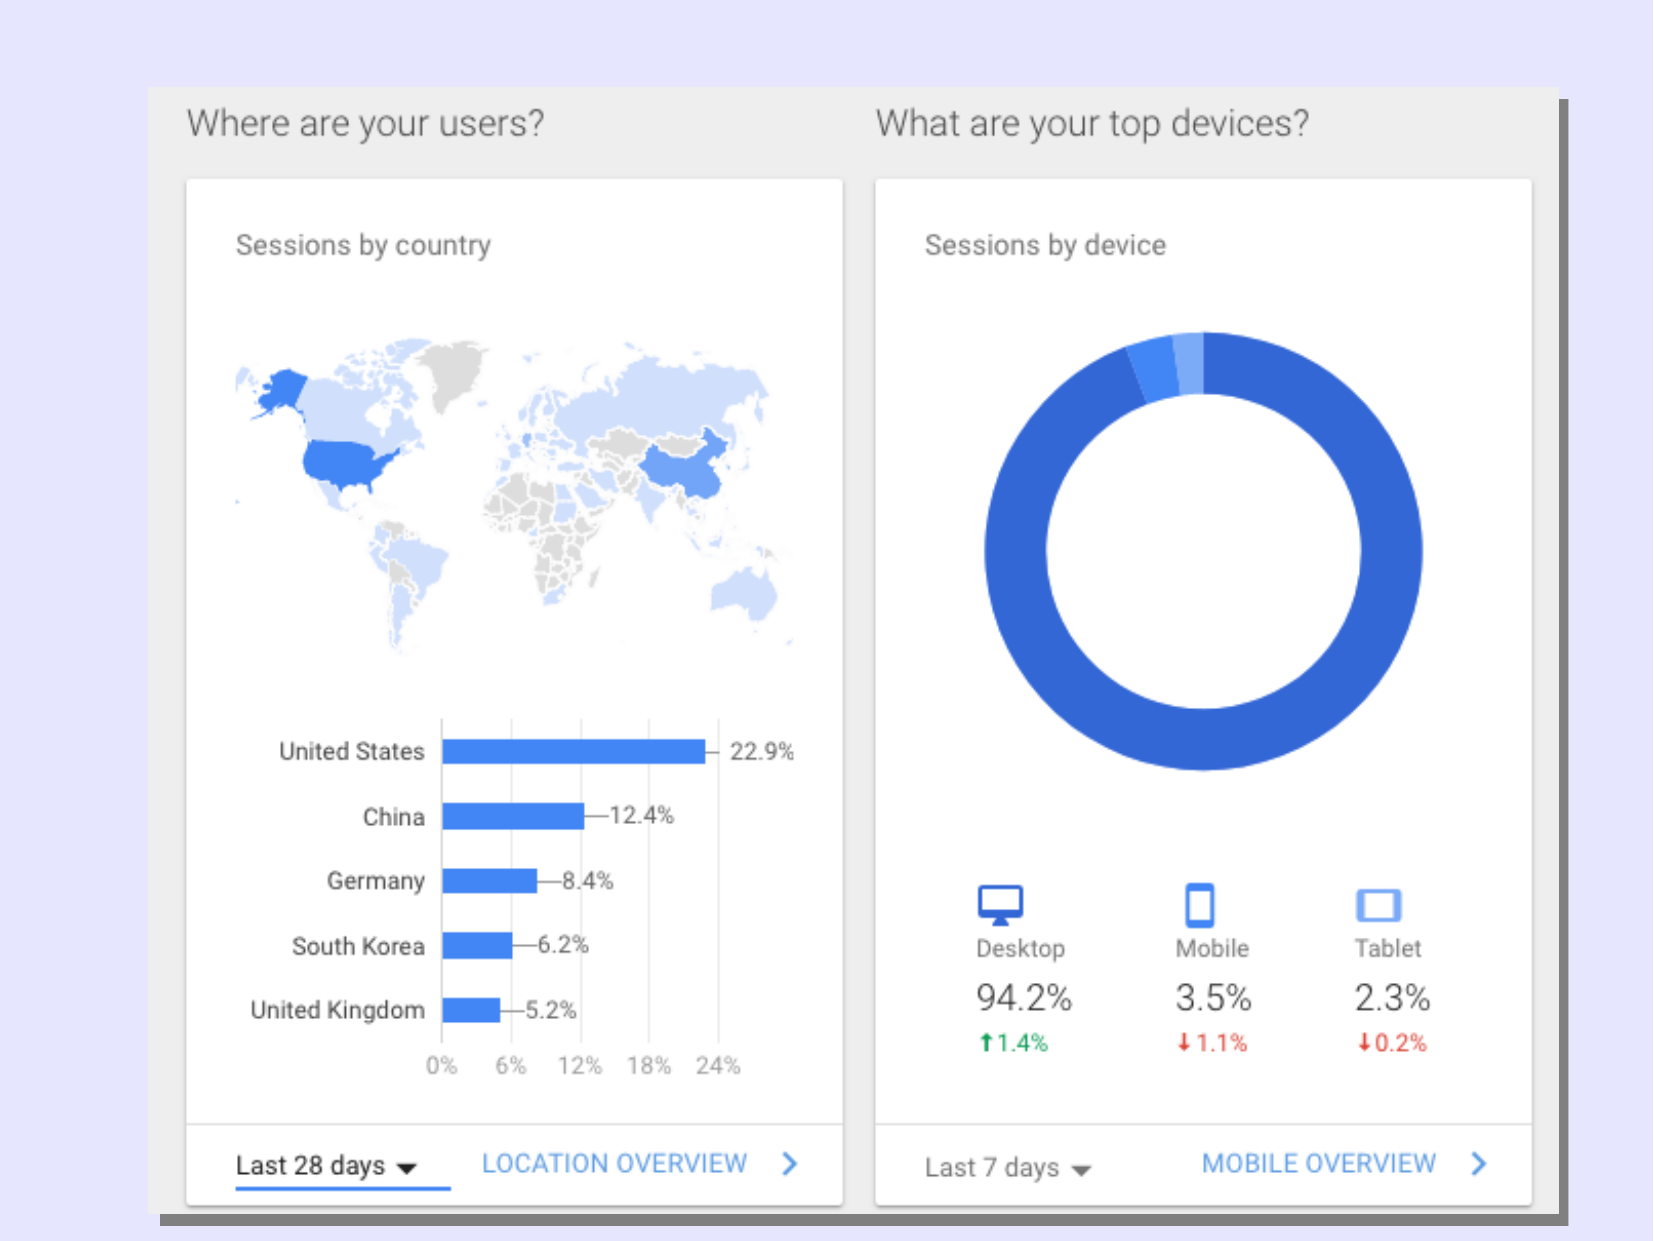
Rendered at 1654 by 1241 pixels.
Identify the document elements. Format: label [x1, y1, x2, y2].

picture [148, 87, 1559, 1214]
